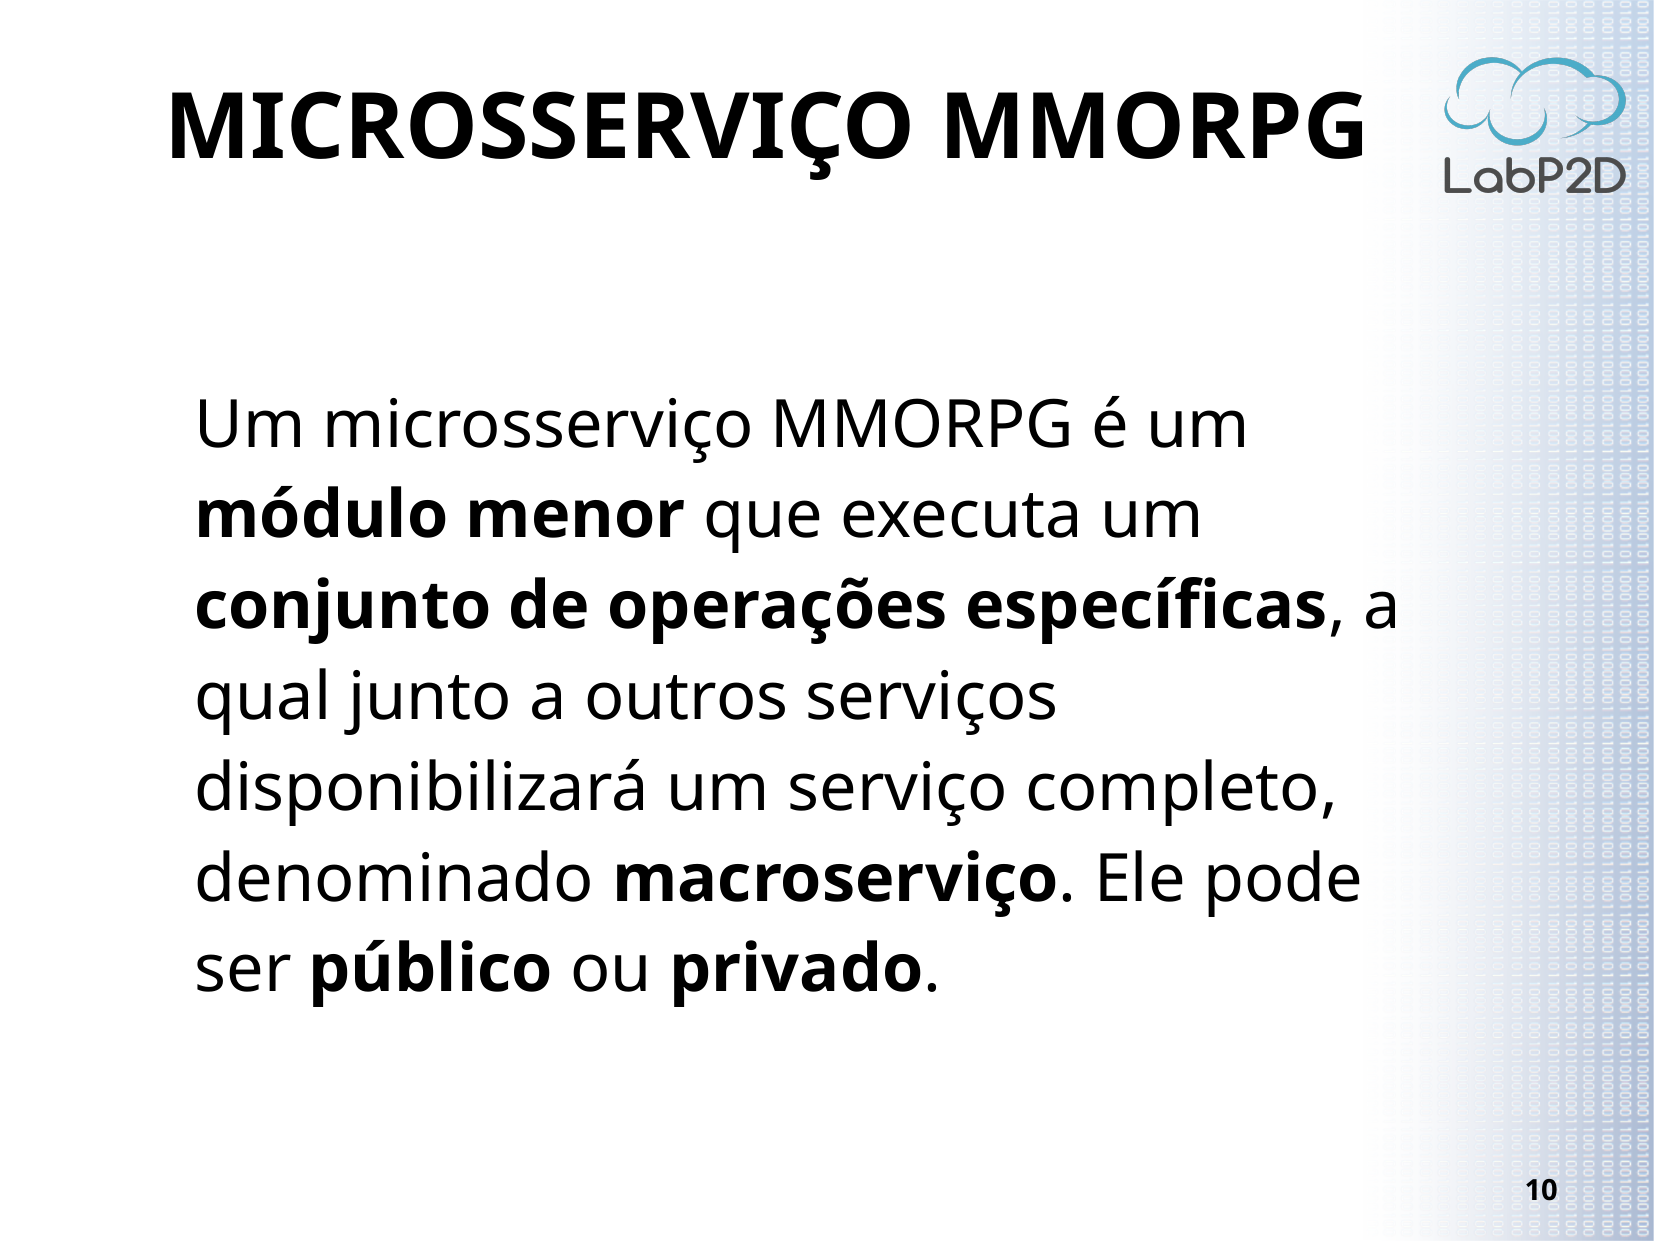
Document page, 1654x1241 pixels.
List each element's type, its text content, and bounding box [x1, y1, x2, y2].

title MICROSSERVIÇO MMORPG [82, 19, 1453, 227]
picture [1360, 1, 1654, 1240]
list Um microsserviço MMORPG é um módulo menor que executa um conjunto de operações específicas, a qual junto a outros serviços disponibilizará um serviço completo, denominado macroserviço. Ele pode ser público ou privado. [123, 271, 1406, 1116]
